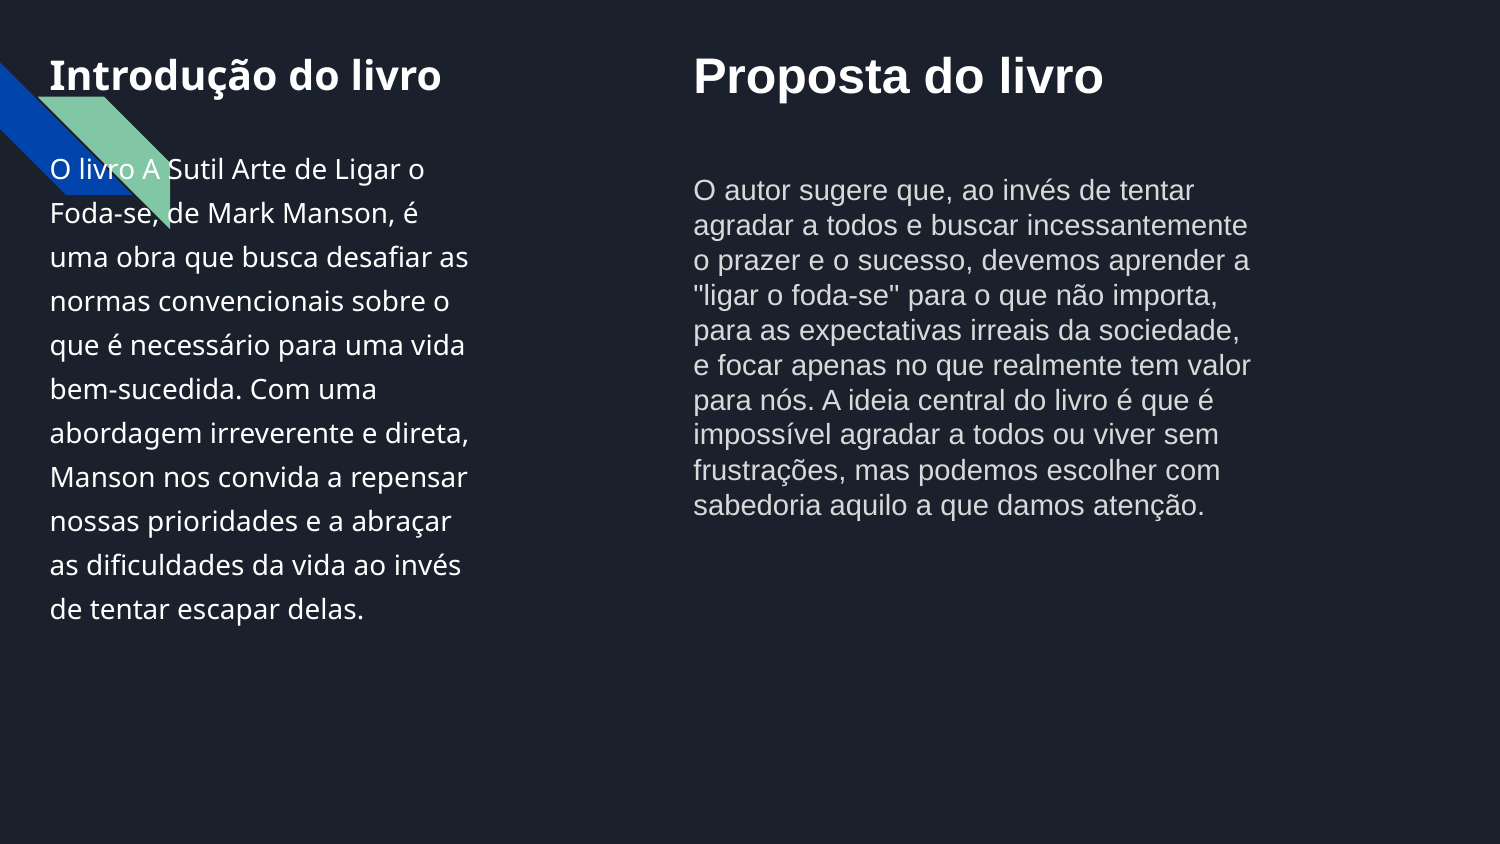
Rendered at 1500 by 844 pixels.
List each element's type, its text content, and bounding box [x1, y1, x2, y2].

title Introdução do livro [34, 31, 496, 118]
text_box Proposta do livro [678, 28, 1206, 119]
text_box O autor sugere que, ao invés de tentar agradar a todos e buscar incessantemente o prazer e o sucesso, devemos aprender a "ligar o foda-se" para o que não importa, para as expectativas irreais da sociedade, e focar apenas no que realmente tem valor para nós. A ideia central do livro é que é impossível agradar a todos ou viver sem frustrações, mas podemos escolher com sabedoria aquilo a que damos atenção. [678, 156, 1280, 536]
list O livro A Sutil Arte de Ligar o Foda-se, de Mark Manson, é uma obra que busca desafiar as normas convencionais sobre o que é necessário para uma vida bem-sucedida. Com uma abordagem irreverente e direta, Manson nos convida a repensar nossas prioridades e a abraçar as dificuldades da vida ao invés de tentar escapar delas. [34, 128, 496, 651]
